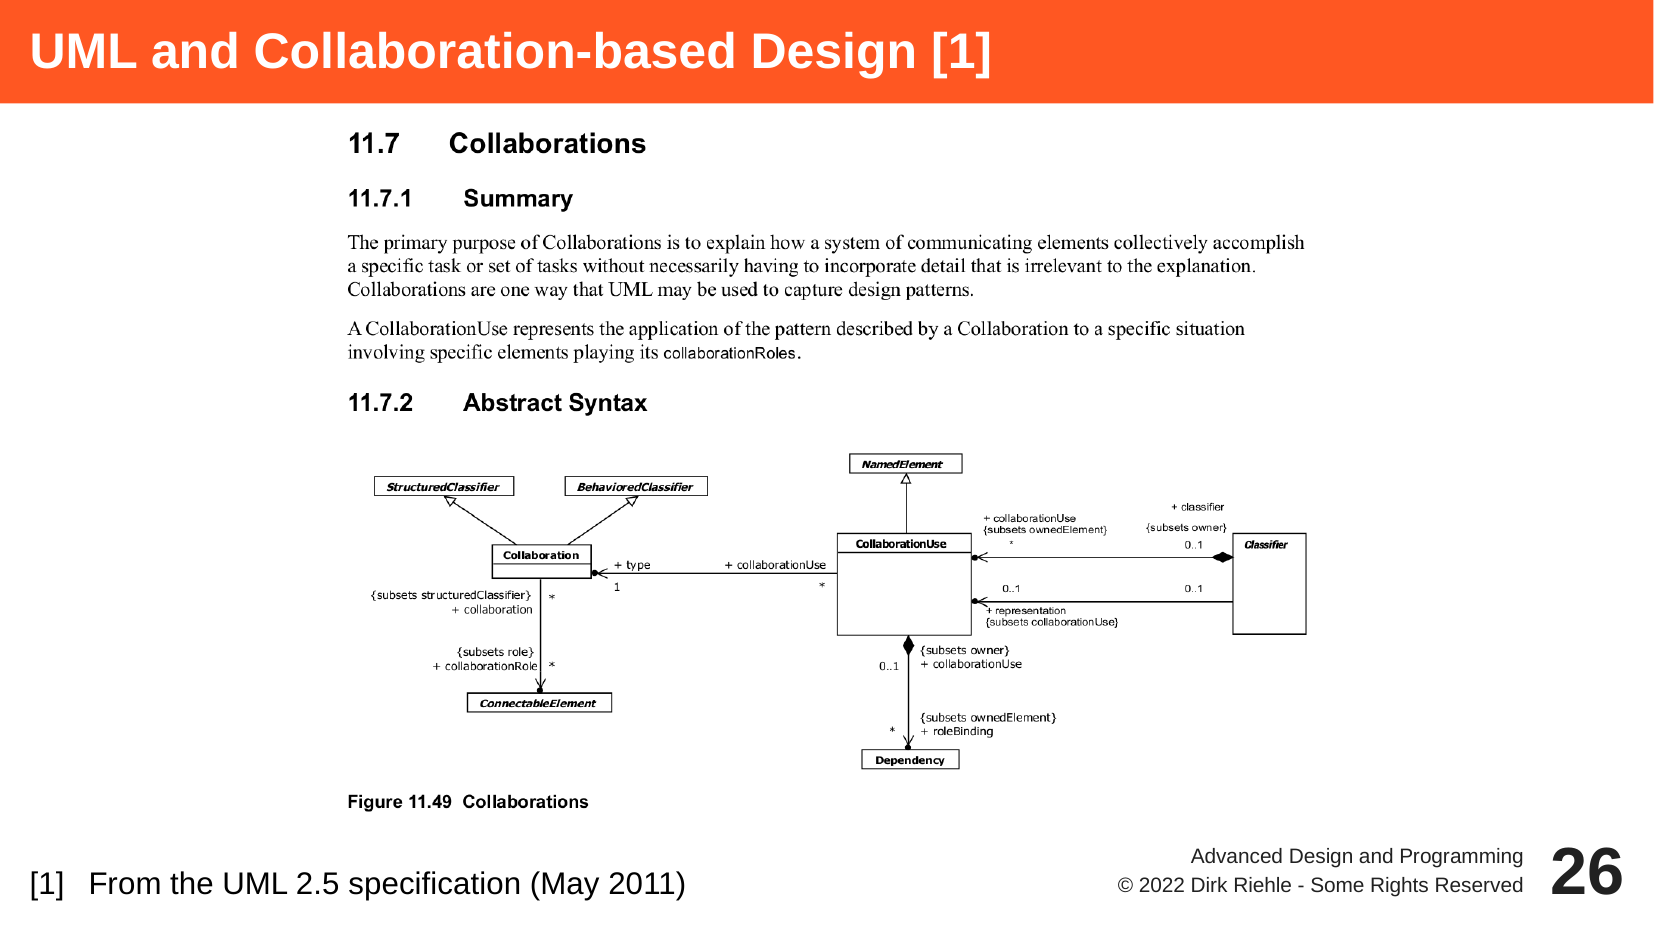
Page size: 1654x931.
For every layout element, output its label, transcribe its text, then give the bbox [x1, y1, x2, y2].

title UML and Collaboration-based Design [1] [0, 0, 1654, 104]
picture [347, 132, 1307, 813]
text_box [1] From the UML 2.5 specification (May 2011) [0, 693, 1182, 931]
